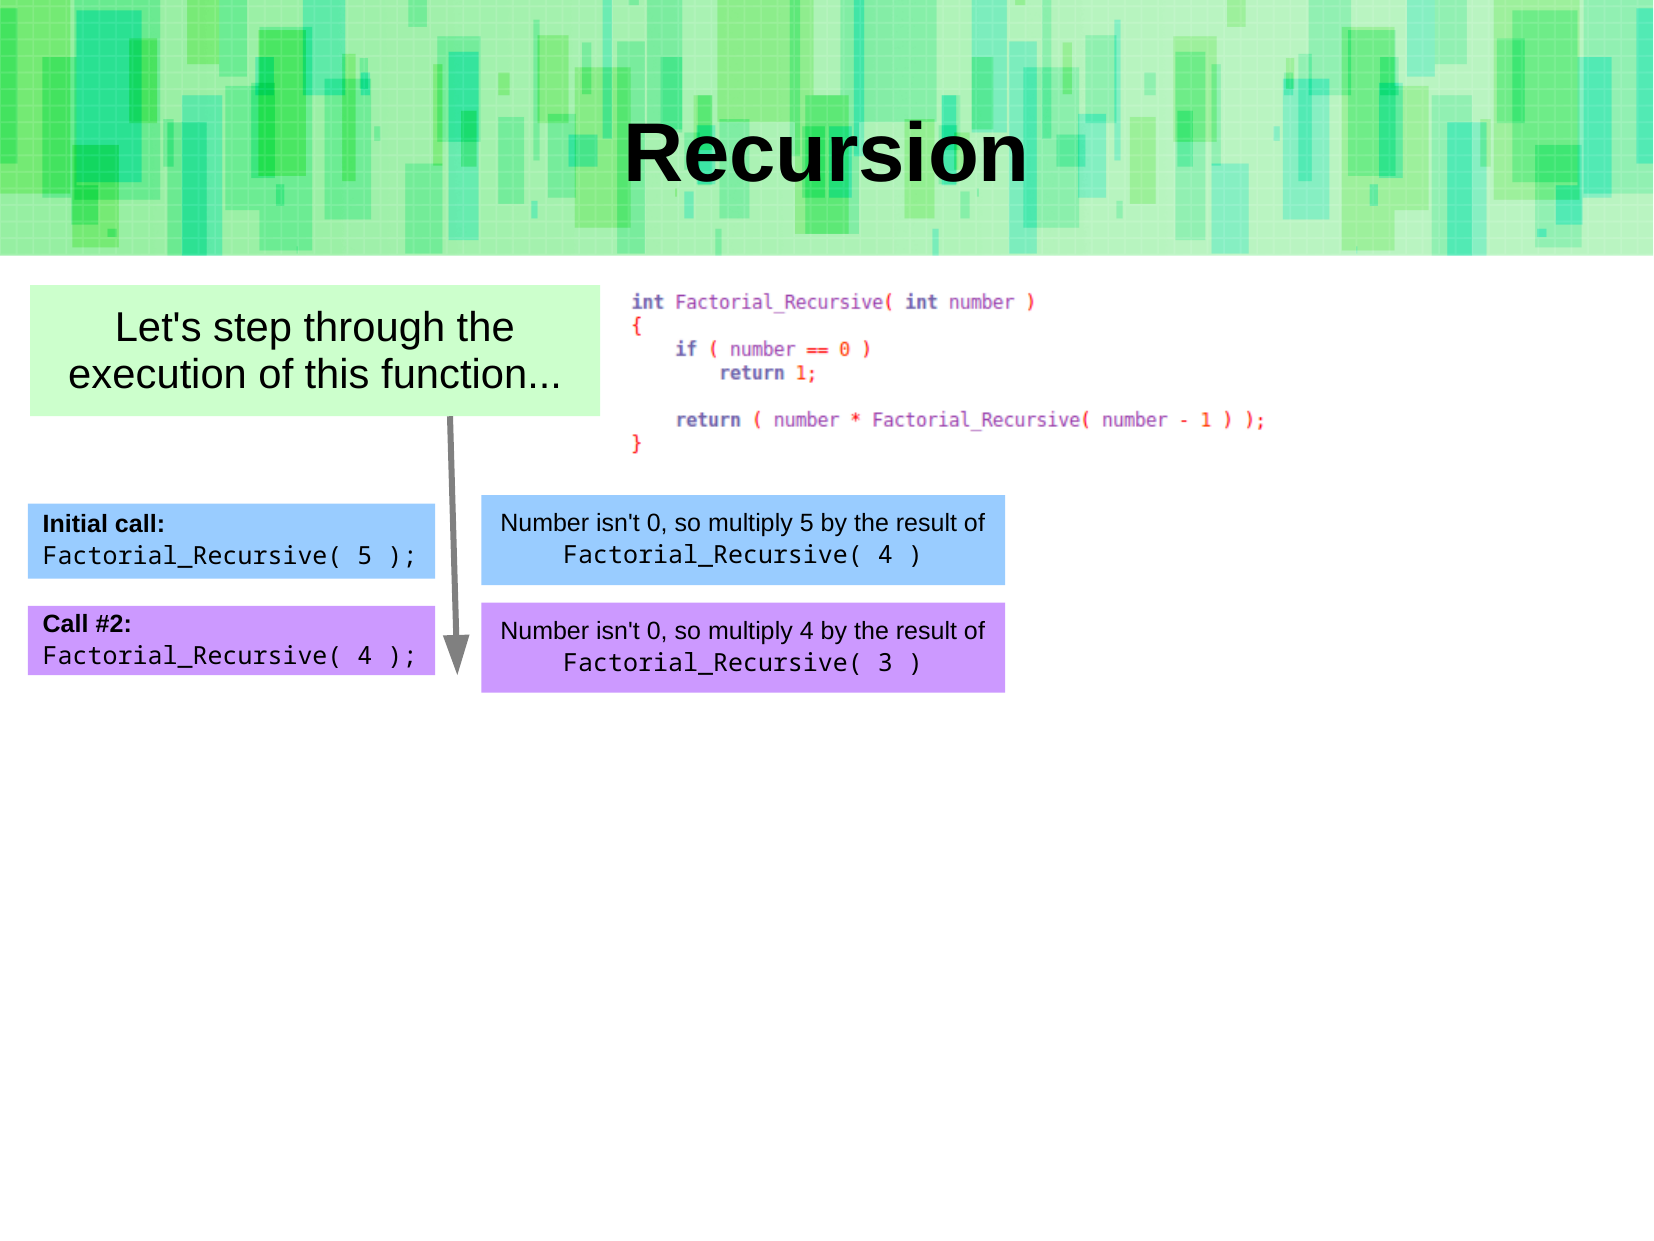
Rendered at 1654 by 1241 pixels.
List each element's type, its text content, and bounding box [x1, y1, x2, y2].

text_box Number isn't 0, so multiply 4 by the result of Factorial_Recursive( 3 ) [481, 602, 1006, 693]
text_box Call #2: Factorial_Recursive( 4 ); [27, 605, 436, 676]
picture [0, 0, 1654, 1241]
text_box Let's step through the execution of this function... [30, 285, 601, 417]
text_box Initial call: Factorial_Recursive( 5 ); [27, 503, 436, 579]
text_box Number isn't 0, so multiply 5 by the result of Factorial_Recursive( 4 ) [481, 495, 1006, 586]
title Recursion [82, 49, 1571, 257]
